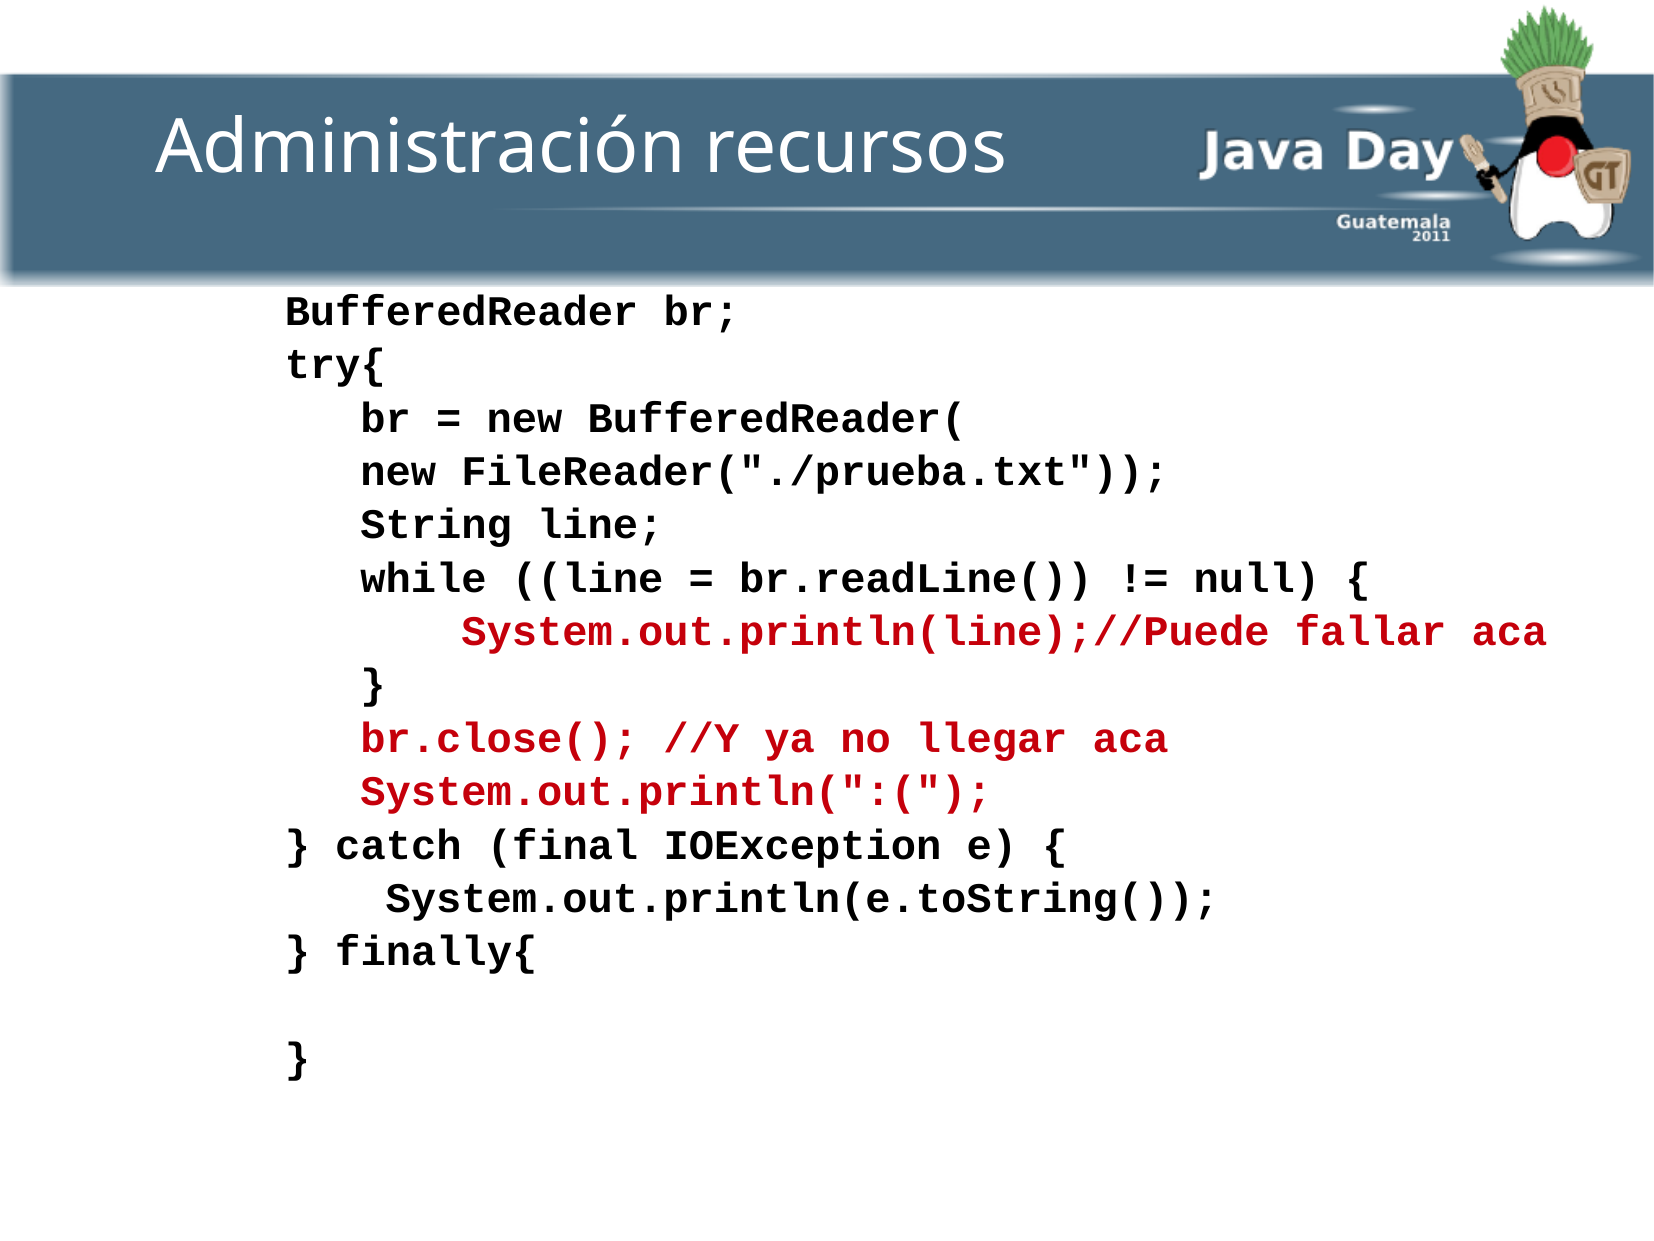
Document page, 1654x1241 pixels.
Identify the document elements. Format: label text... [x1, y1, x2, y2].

list BufferedReader br; try{ br = new BufferedReader( new FileReader("./prueba.txt")); String line; while ((line = br.readLine()) != null) { System.out.println(line);//Puede fallar aca } br.close(); //Y ya no llegar aca System.out.println(":("); } catch (final IOException e) { System.out.println(e.toString()); } finally{ } [82, 290, 1571, 1109]
title Administración recursos [154, 94, 1527, 198]
picture [0, 3, 1654, 287]
